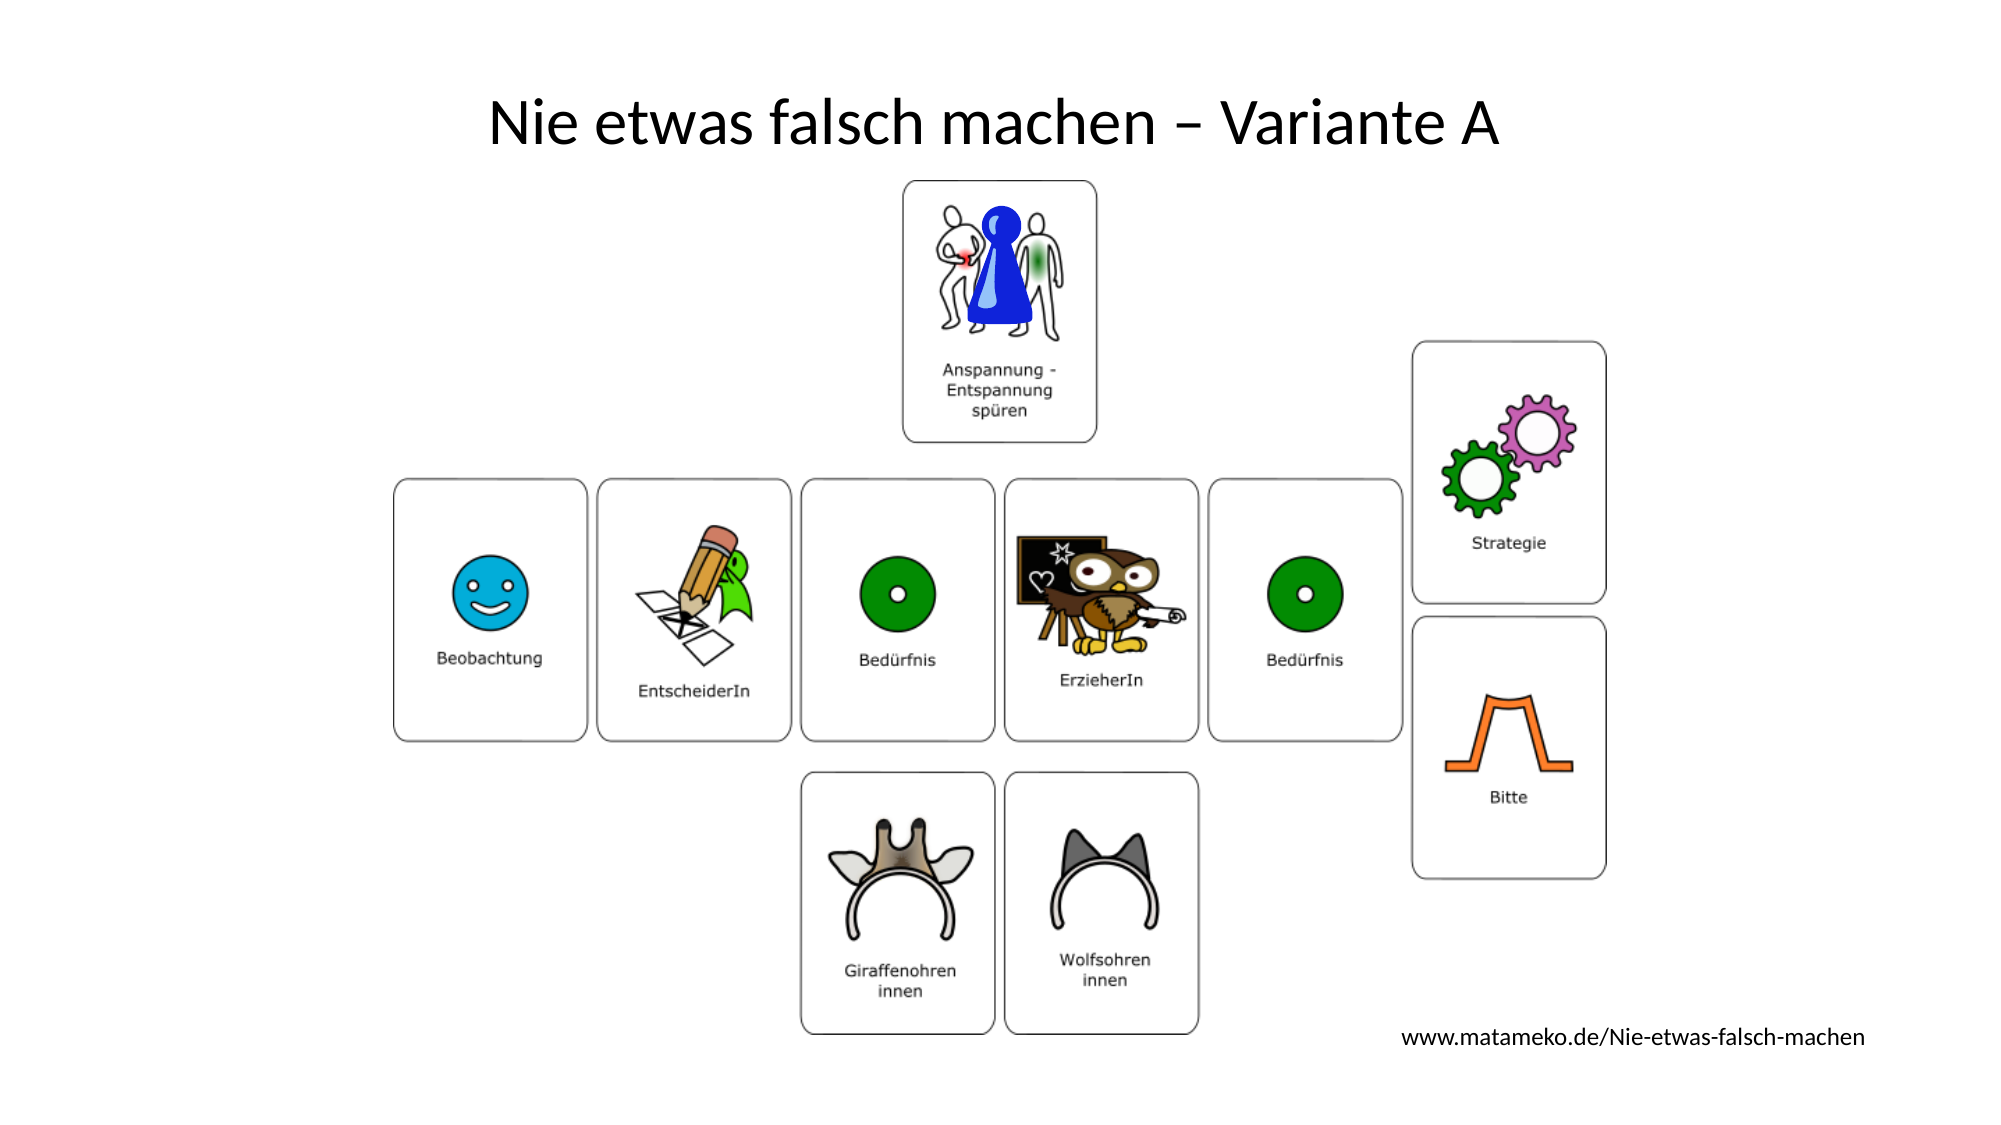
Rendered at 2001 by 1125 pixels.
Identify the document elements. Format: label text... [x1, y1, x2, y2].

picture [393, 180, 1607, 1035]
text_box www.matameko.de/Nie-etwas-falsch-machen [1386, 1013, 1882, 1058]
text_box [967, 205, 1033, 325]
text_box Nie etwas falsch machen – Variante A [473, 70, 1527, 167]
